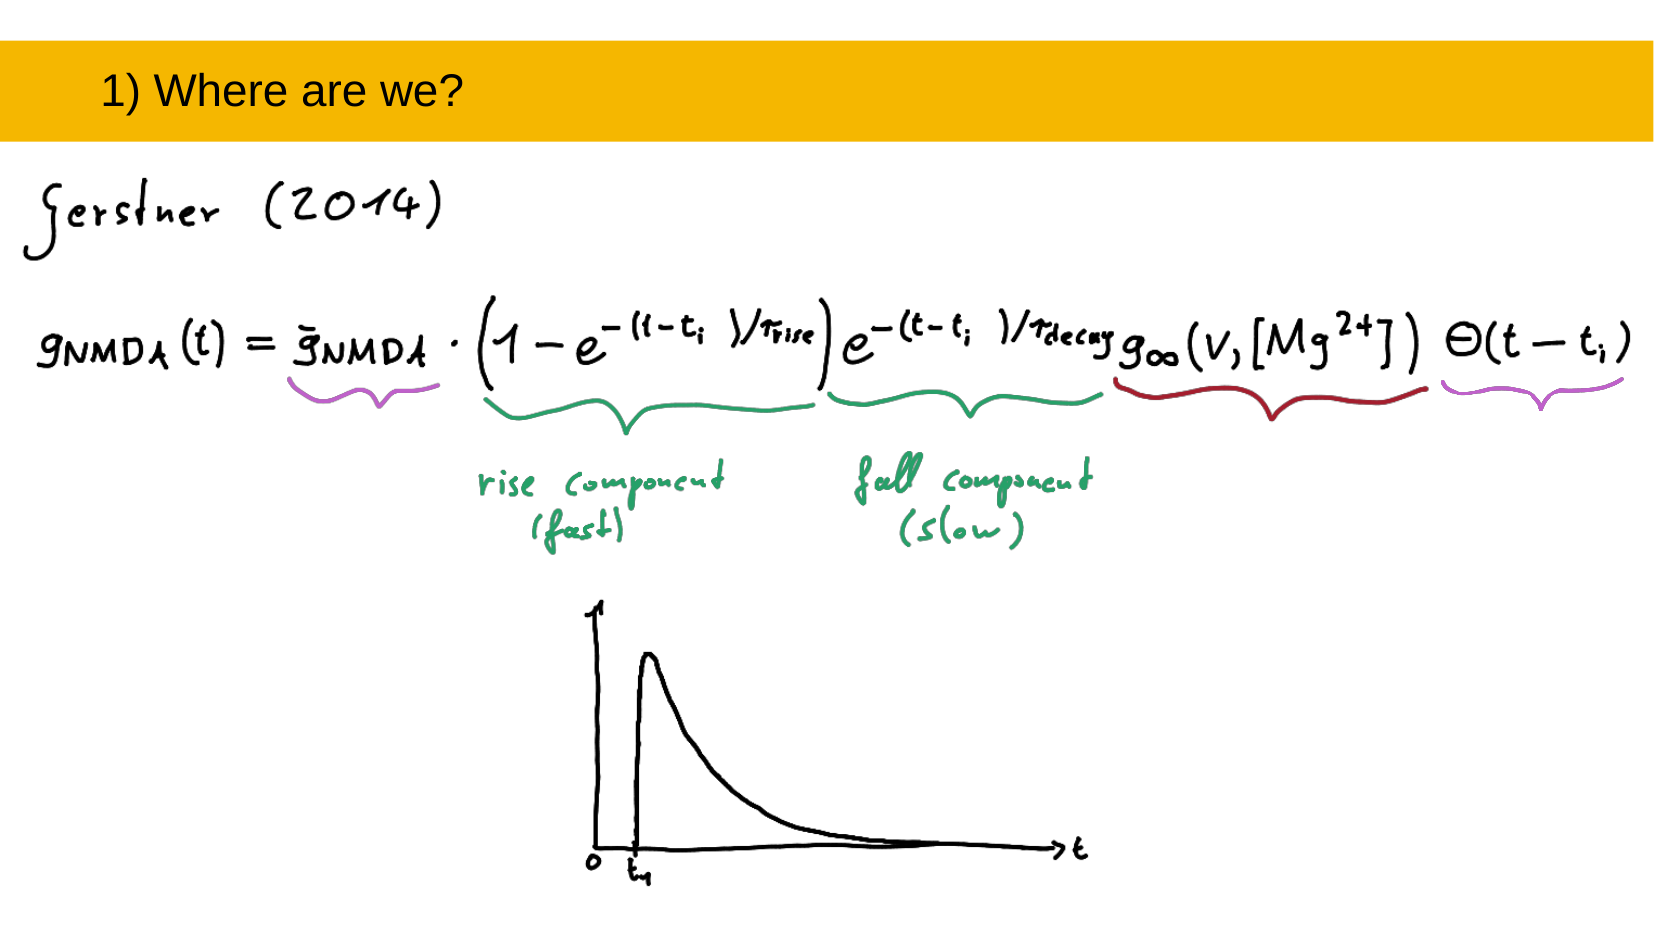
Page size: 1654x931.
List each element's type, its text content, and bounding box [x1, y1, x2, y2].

text_box [975, 40, 1654, 142]
title Where are we? [82, 14, 975, 154]
picture [0, 154, 1654, 910]
text_box [0, 40, 82, 142]
